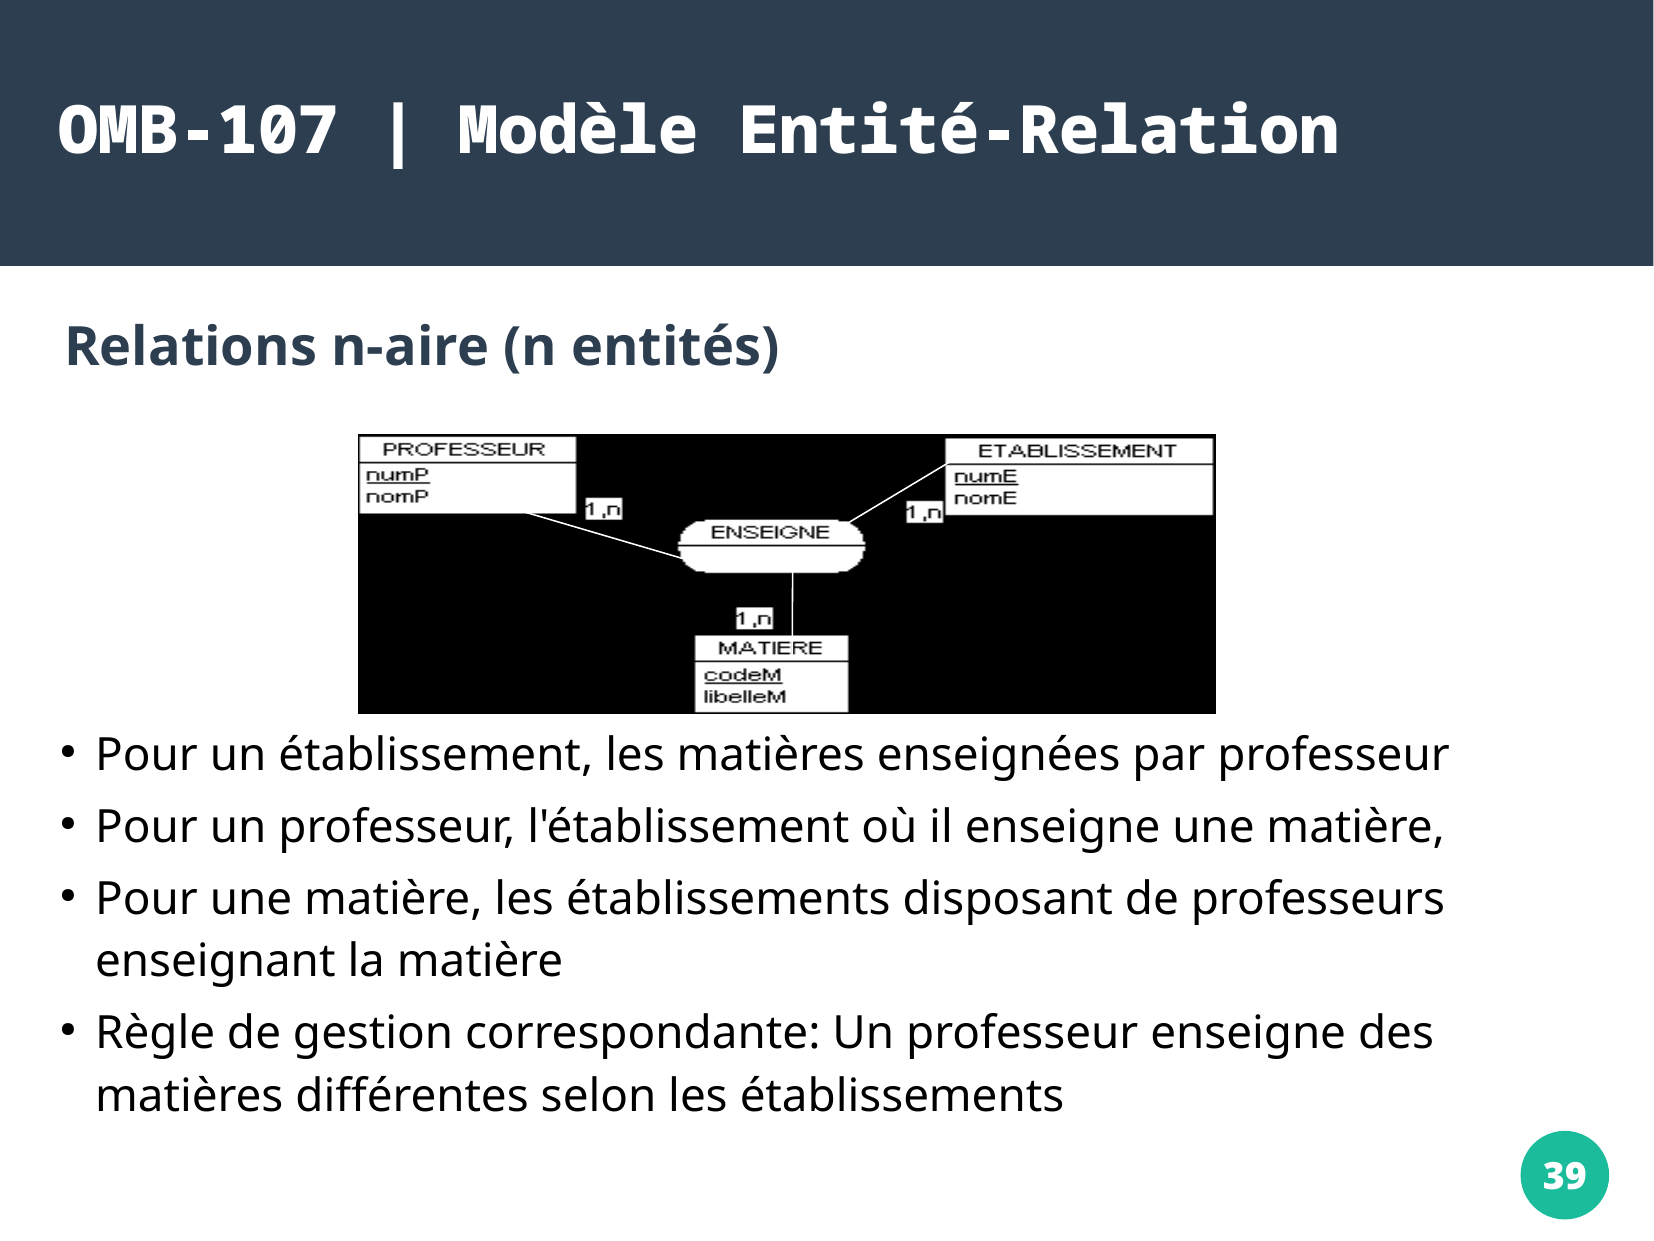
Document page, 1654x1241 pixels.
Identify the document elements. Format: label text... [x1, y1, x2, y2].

text_box Relations n-aire (n entités) [49, 300, 1606, 446]
picture [358, 434, 1216, 715]
title OMB-107 | Modèle Entité-Relation [58, 49, 1595, 207]
text_box Pour un établissement, les matières enseignées par professeur Pour un professeur, l'établissement où il enseigne une matière, Pour une matière, les établissements disposant de professeurs enseignant la matière Règle de gestion correspondante: Un professeur enseigne des matières différentes selon les établissements [45, 714, 1591, 1212]
